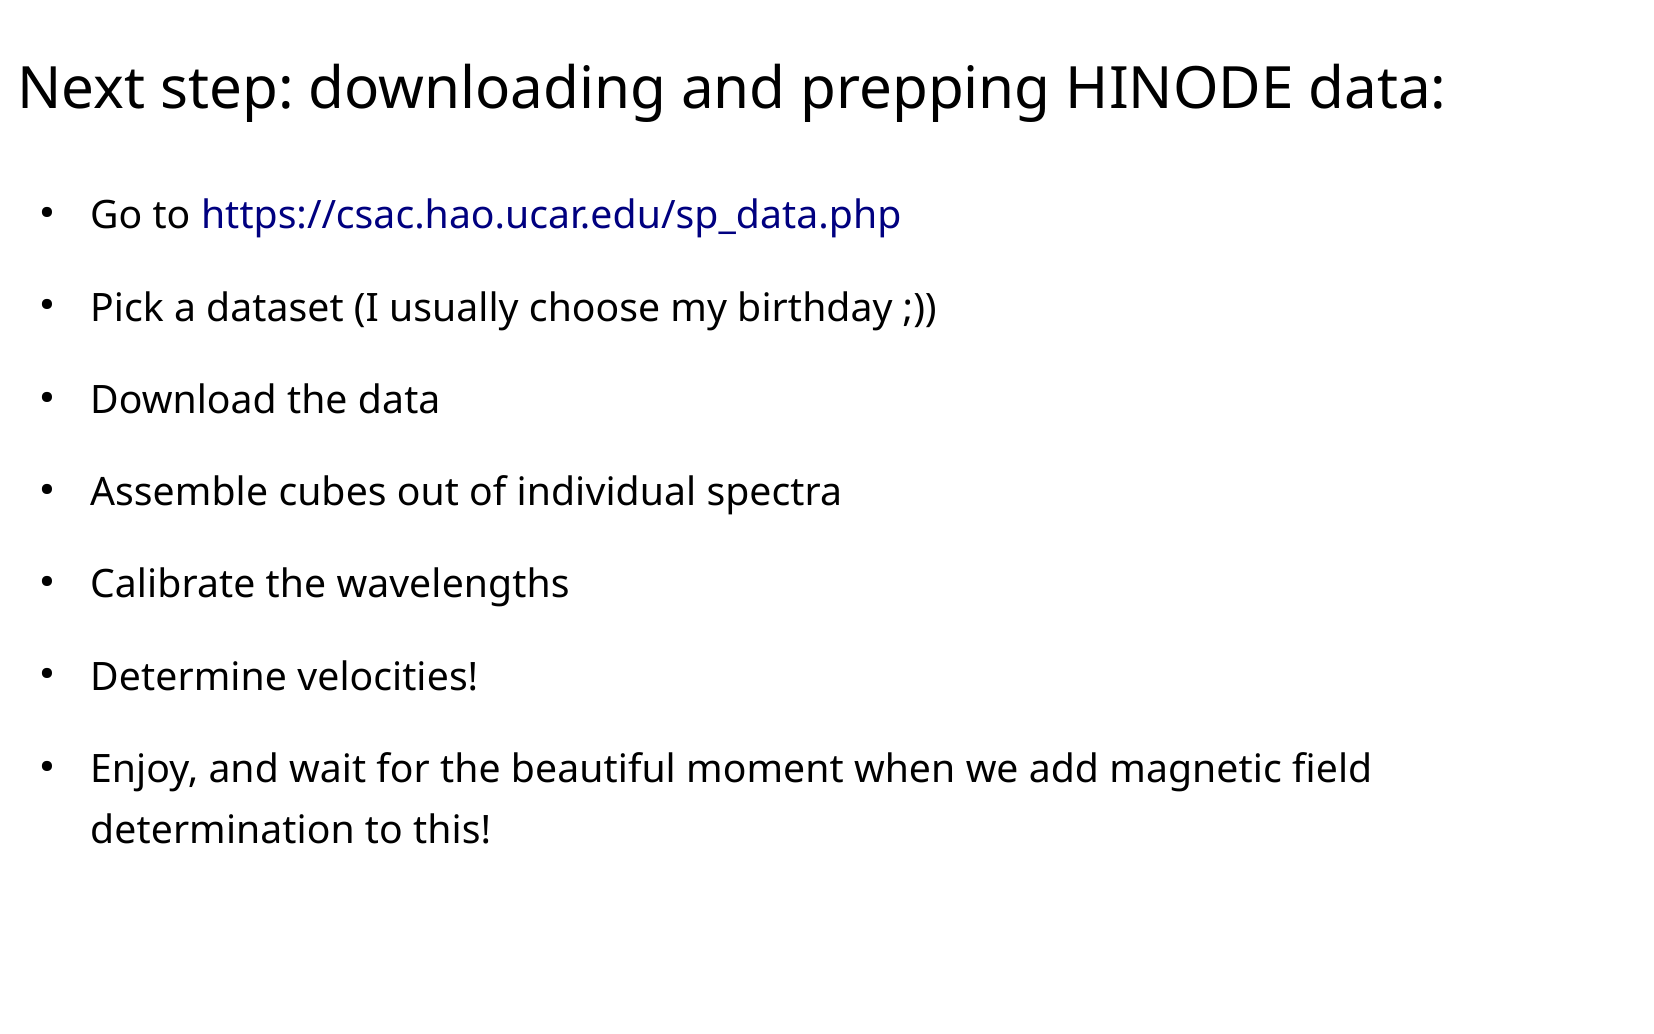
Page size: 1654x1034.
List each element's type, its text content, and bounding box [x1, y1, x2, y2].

list Go to https://csac.hao.ucar.edu/sp_data.php Pick a dataset (I usually choose my birthday ;)) Download the data Assemble cubes out of individual spectra Calibrate the wavelengths Determine velocities! Enjoy, and wait for the beautiful moment when we add magnetic field determination to this! [23, 178, 1636, 860]
title Next step: downloading and prepping HINODE data: [17, 21, 1506, 151]
